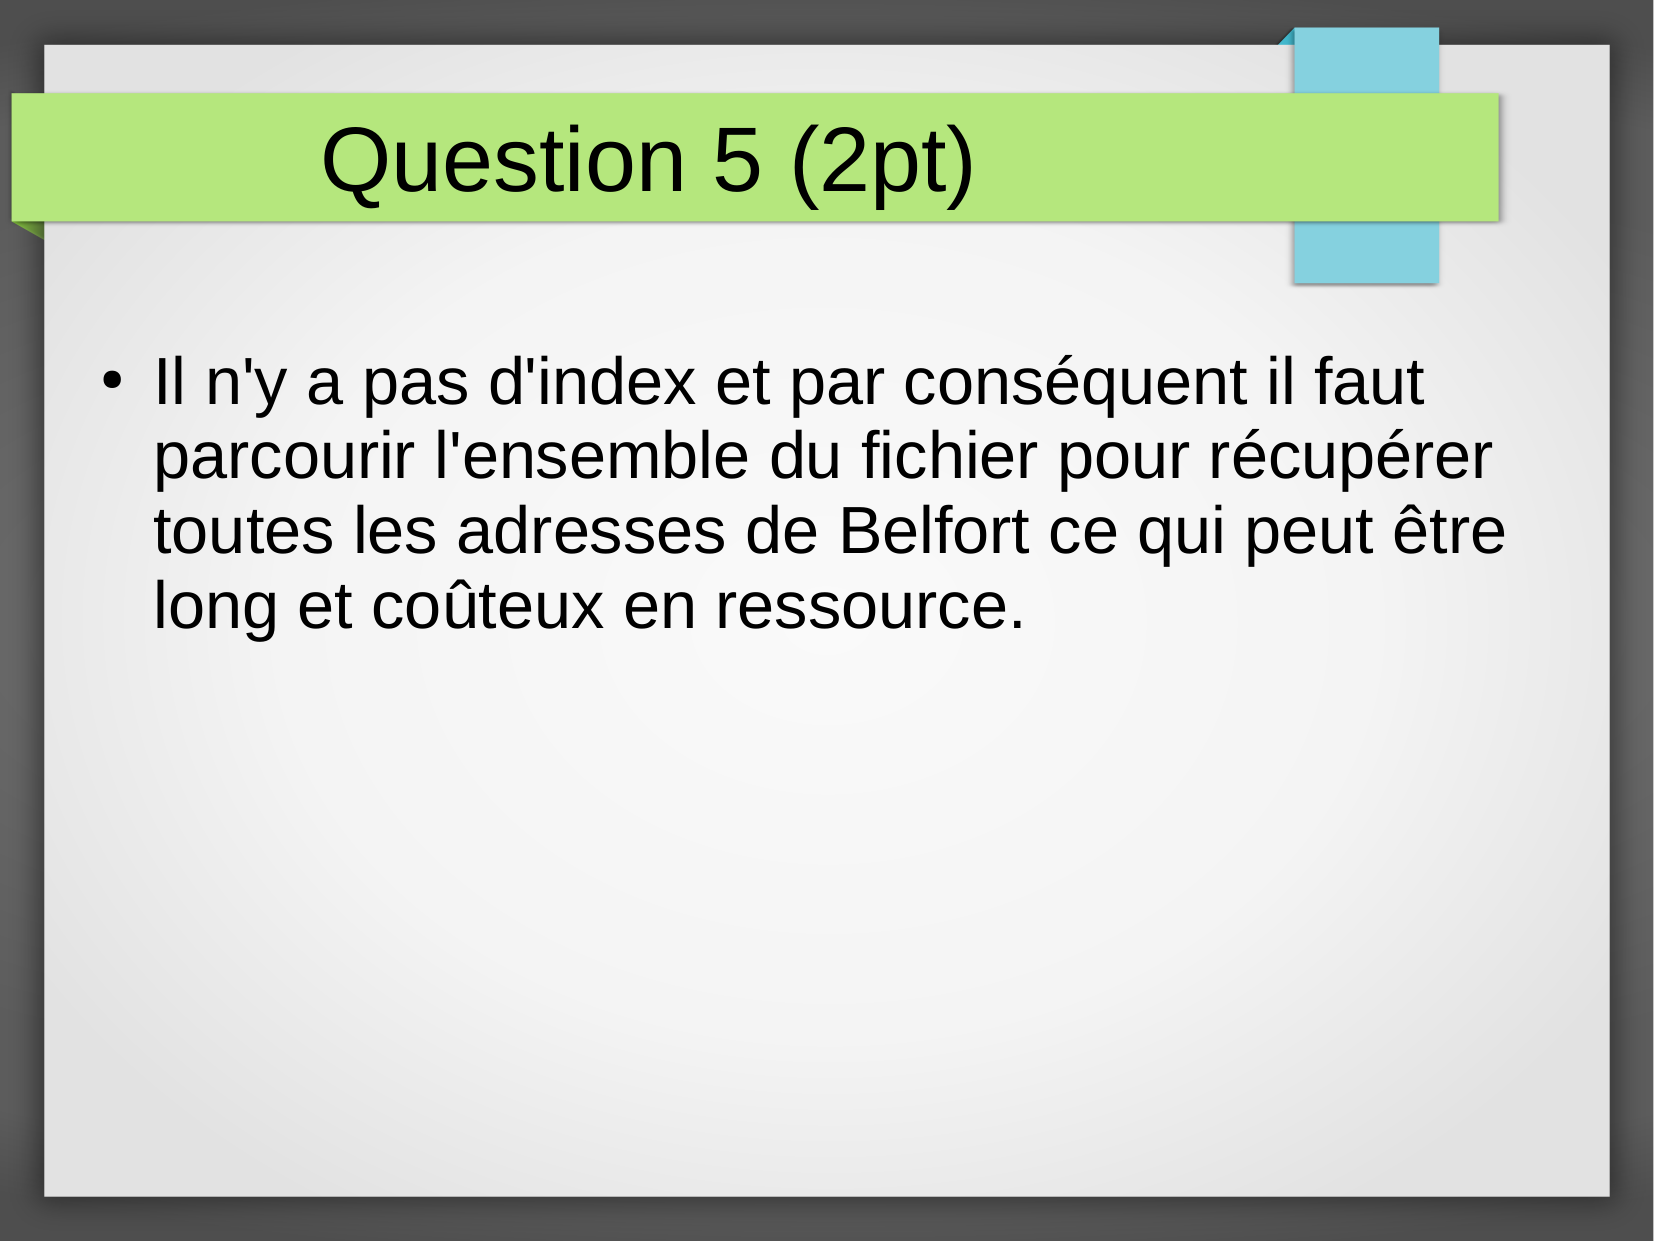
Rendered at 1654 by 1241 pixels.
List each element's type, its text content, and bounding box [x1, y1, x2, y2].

picture [0, 0, 1654, 1241]
list Il n'y a pas d'index et par conséquent il faut parcourir l'ensemble du fichier pour récupérer toutes les adresses de Belfort ce qui peut être long et coûteux en ressource. [82, 343, 1538, 1063]
title Question 5 (2pt) [70, 106, 1229, 213]
